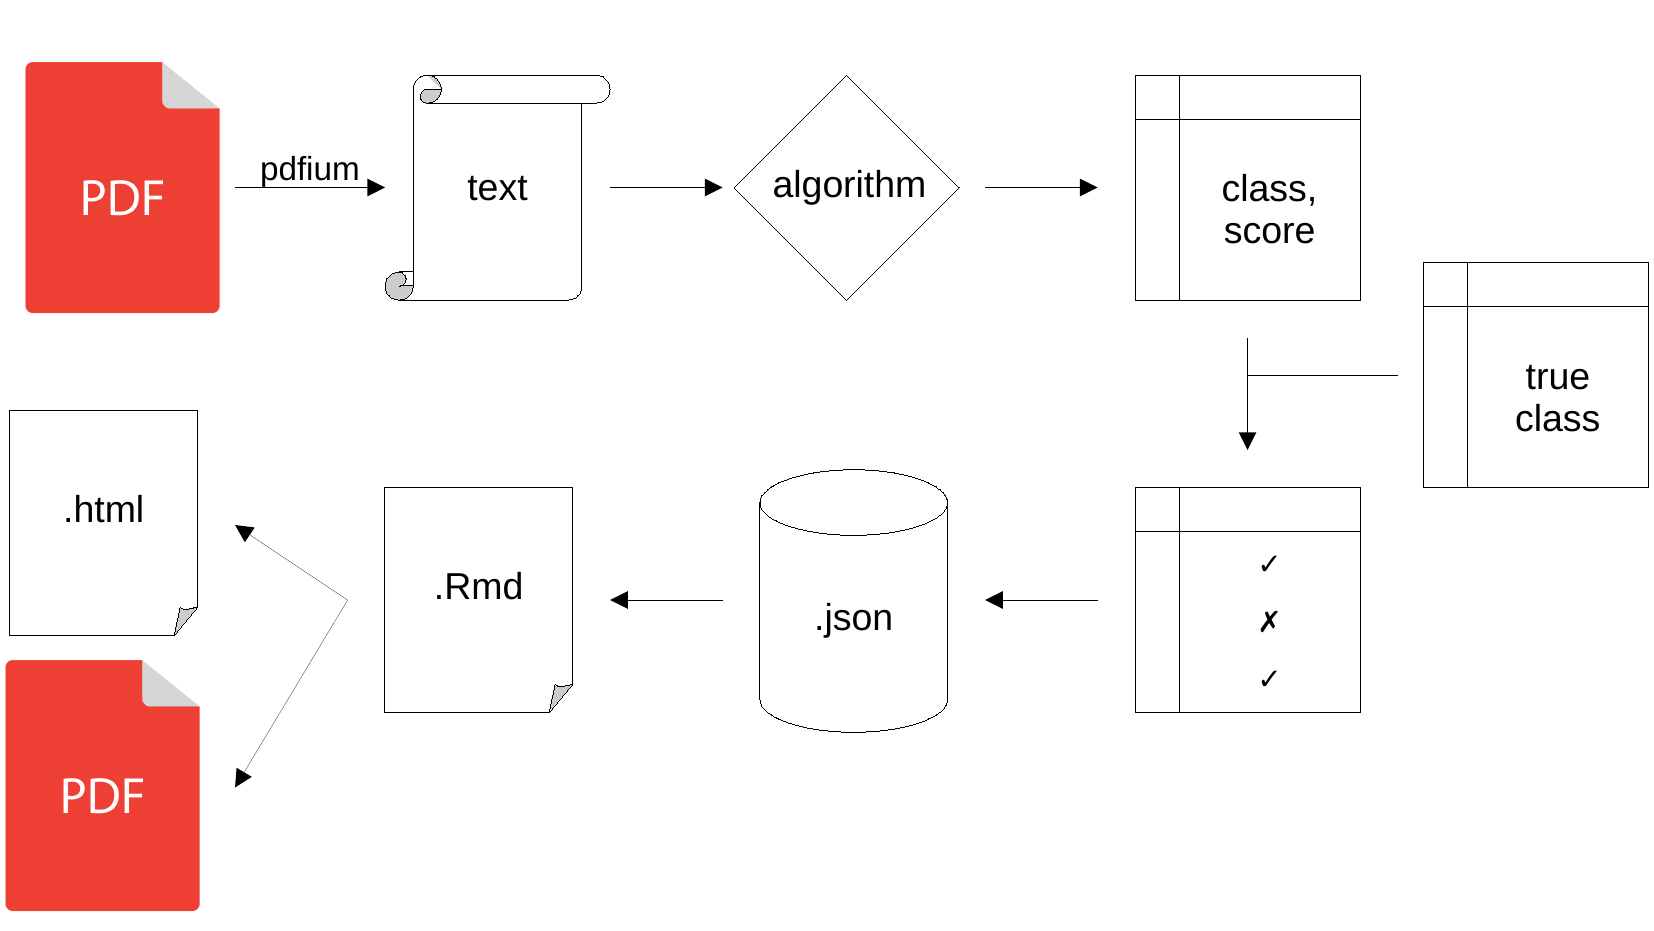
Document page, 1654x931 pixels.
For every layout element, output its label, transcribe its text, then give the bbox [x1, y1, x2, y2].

text_box algorithm [757, 155, 946, 231]
text_box [734, 164, 757, 211]
text_box true class [1423, 262, 1649, 488]
picture [265, 178, 273, 187]
text_box .html [9, 410, 198, 635]
text_box .json [759, 503, 948, 733]
picture [265, 164, 273, 178]
text_box class, score [1135, 75, 1361, 301]
text_box [766, 75, 927, 155]
text_box [946, 174, 960, 201]
text_box text [433, 75, 611, 104]
picture [0, 37, 273, 338]
text_box [777, 231, 916, 301]
text_box ✓ ✗ ✓ [1135, 487, 1361, 713]
text_box .Rmd [384, 487, 573, 713]
picture [0, 635, 253, 931]
text_box text [400, 75, 582, 301]
